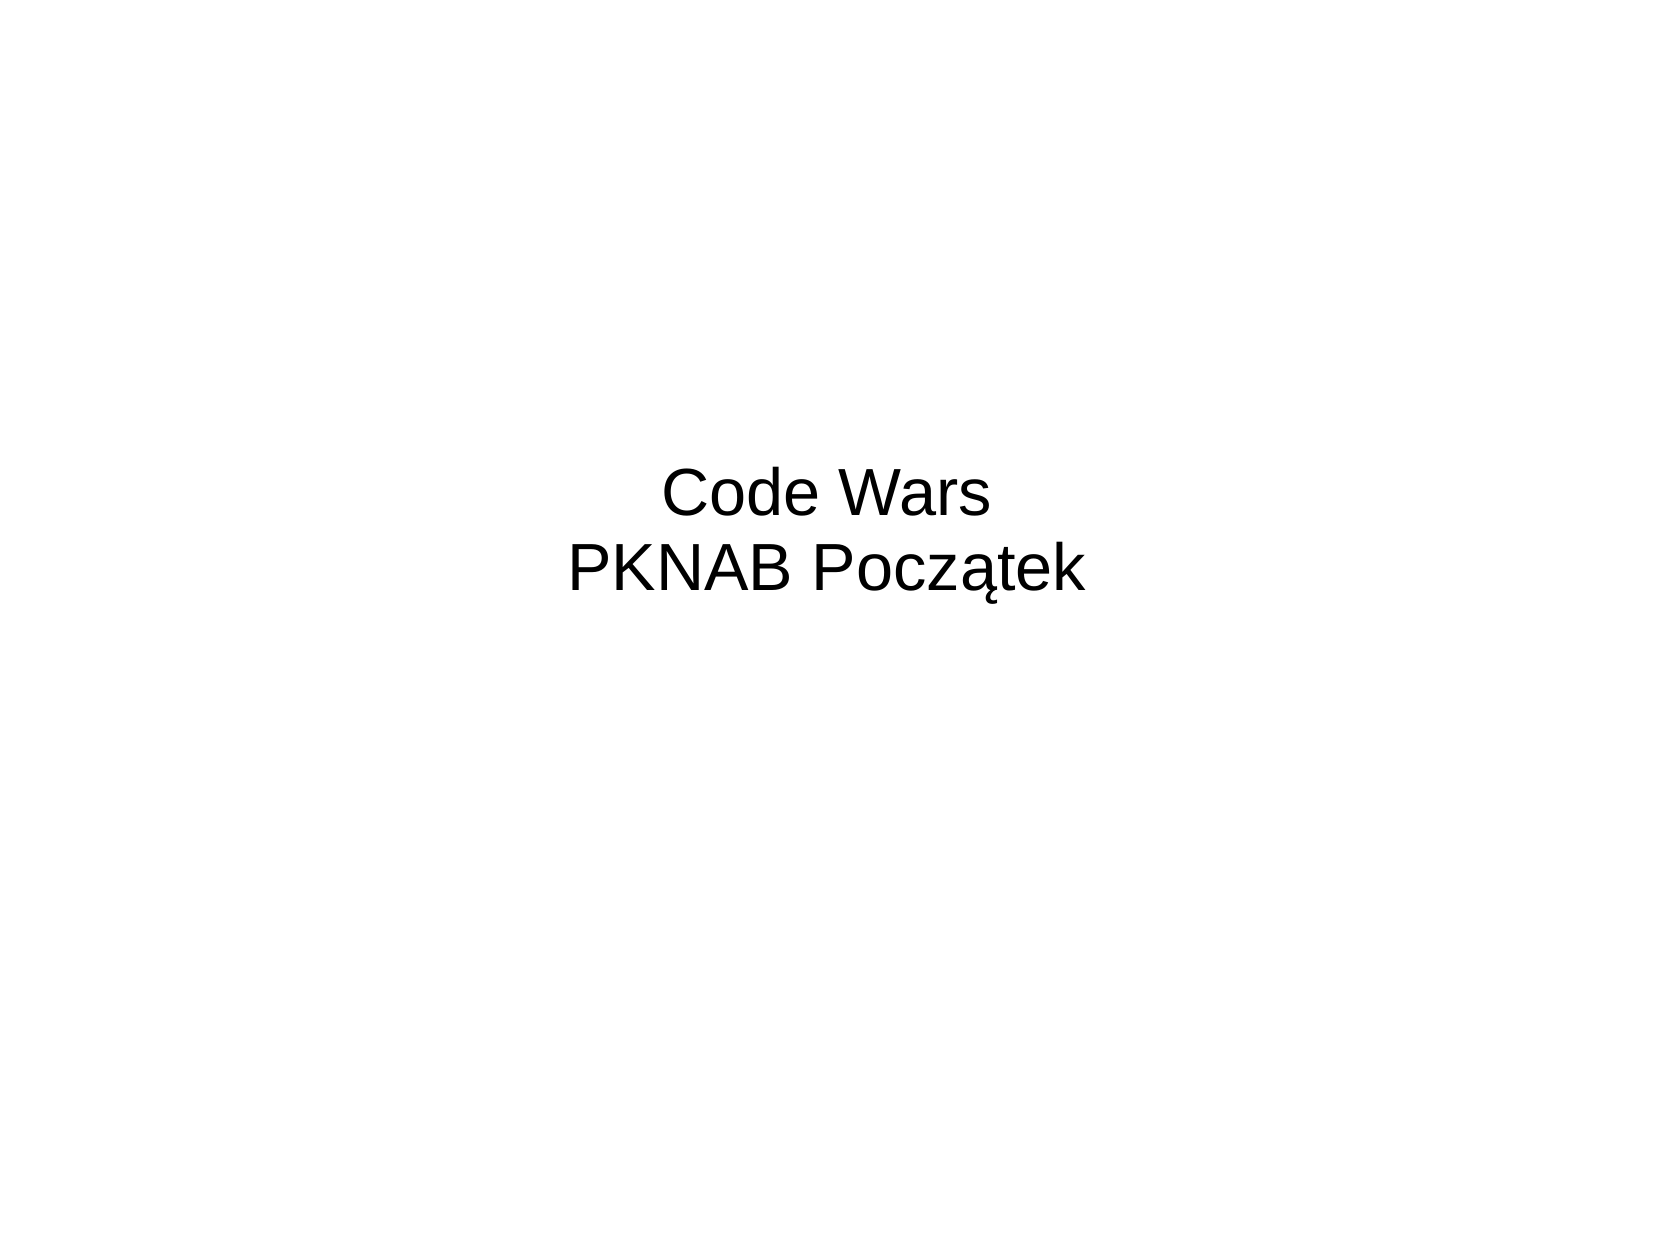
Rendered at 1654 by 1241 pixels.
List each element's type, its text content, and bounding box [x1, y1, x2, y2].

subtitle Code Wars PKNAB Początek [82, 49, 1571, 1010]
